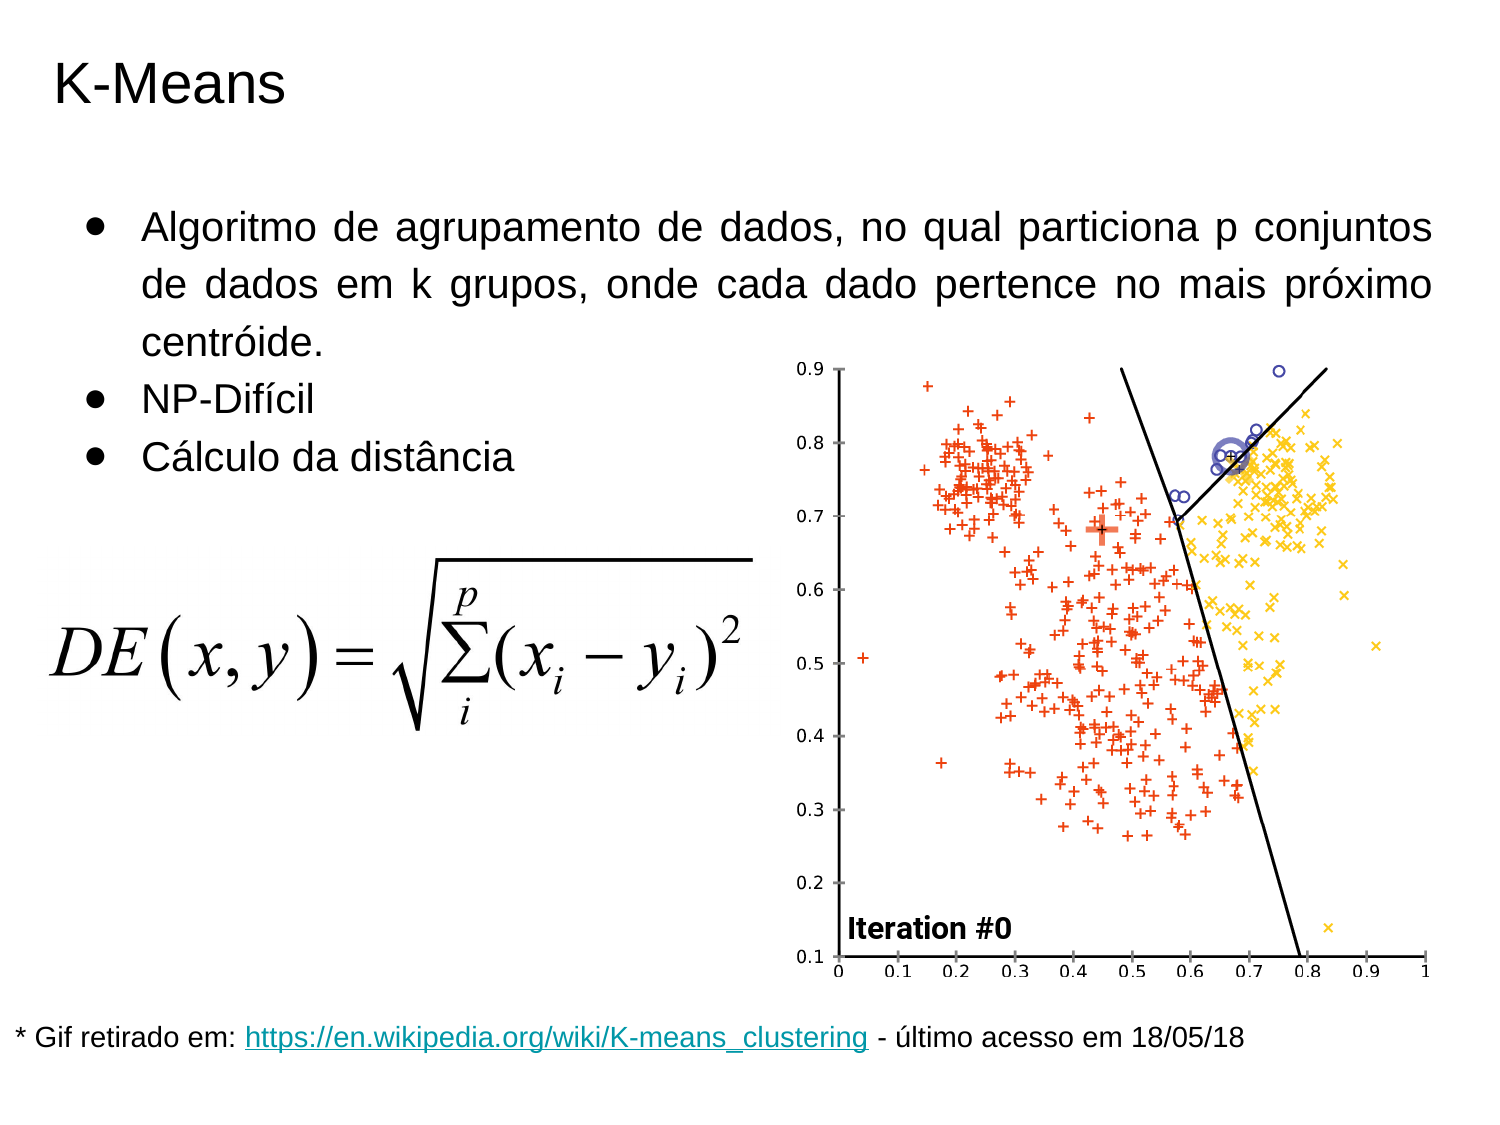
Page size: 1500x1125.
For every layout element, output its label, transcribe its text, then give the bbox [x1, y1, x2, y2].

list Algoritmo de agrupamento de dados, no qual particiona p conjuntos de dados em k grupos, onde cada dado pertence no mais próximo centróide. NP-Difícil Cálculo da distância [51, 176, 1449, 916]
list * Gif retirado em: https://en.wikipedia.org/wiki/K-means_clustering - último acesso em 18/05/18 [0, 1002, 1500, 1125]
picture [37, 546, 781, 736]
picture [797, 362, 1429, 977]
title K-Means [38, 30, 1471, 156]
